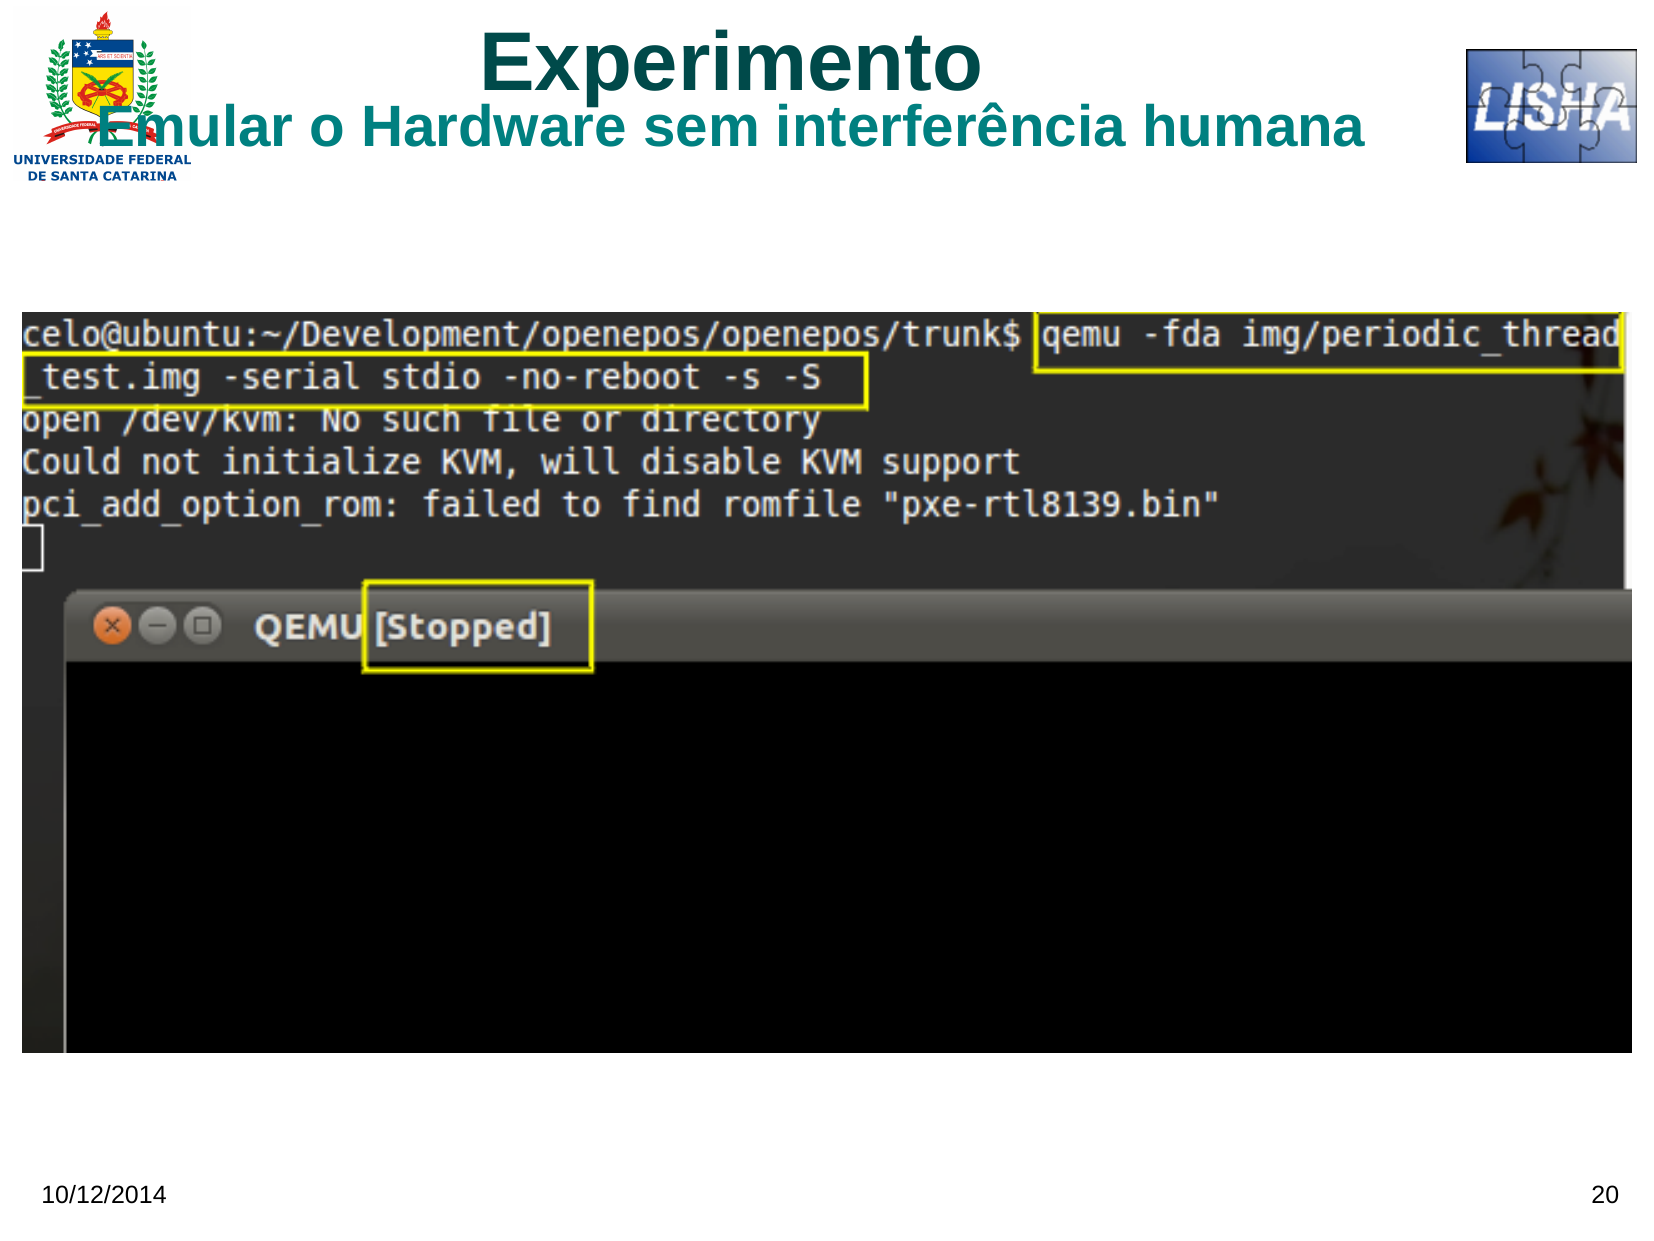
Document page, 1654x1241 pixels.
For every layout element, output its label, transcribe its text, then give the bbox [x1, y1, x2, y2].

picture [13, 6, 191, 181]
picture [1466, 49, 1637, 163]
title Experimento Emular o Hardware sem interferência humana [37, 9, 1426, 178]
picture [22, 312, 1632, 1053]
